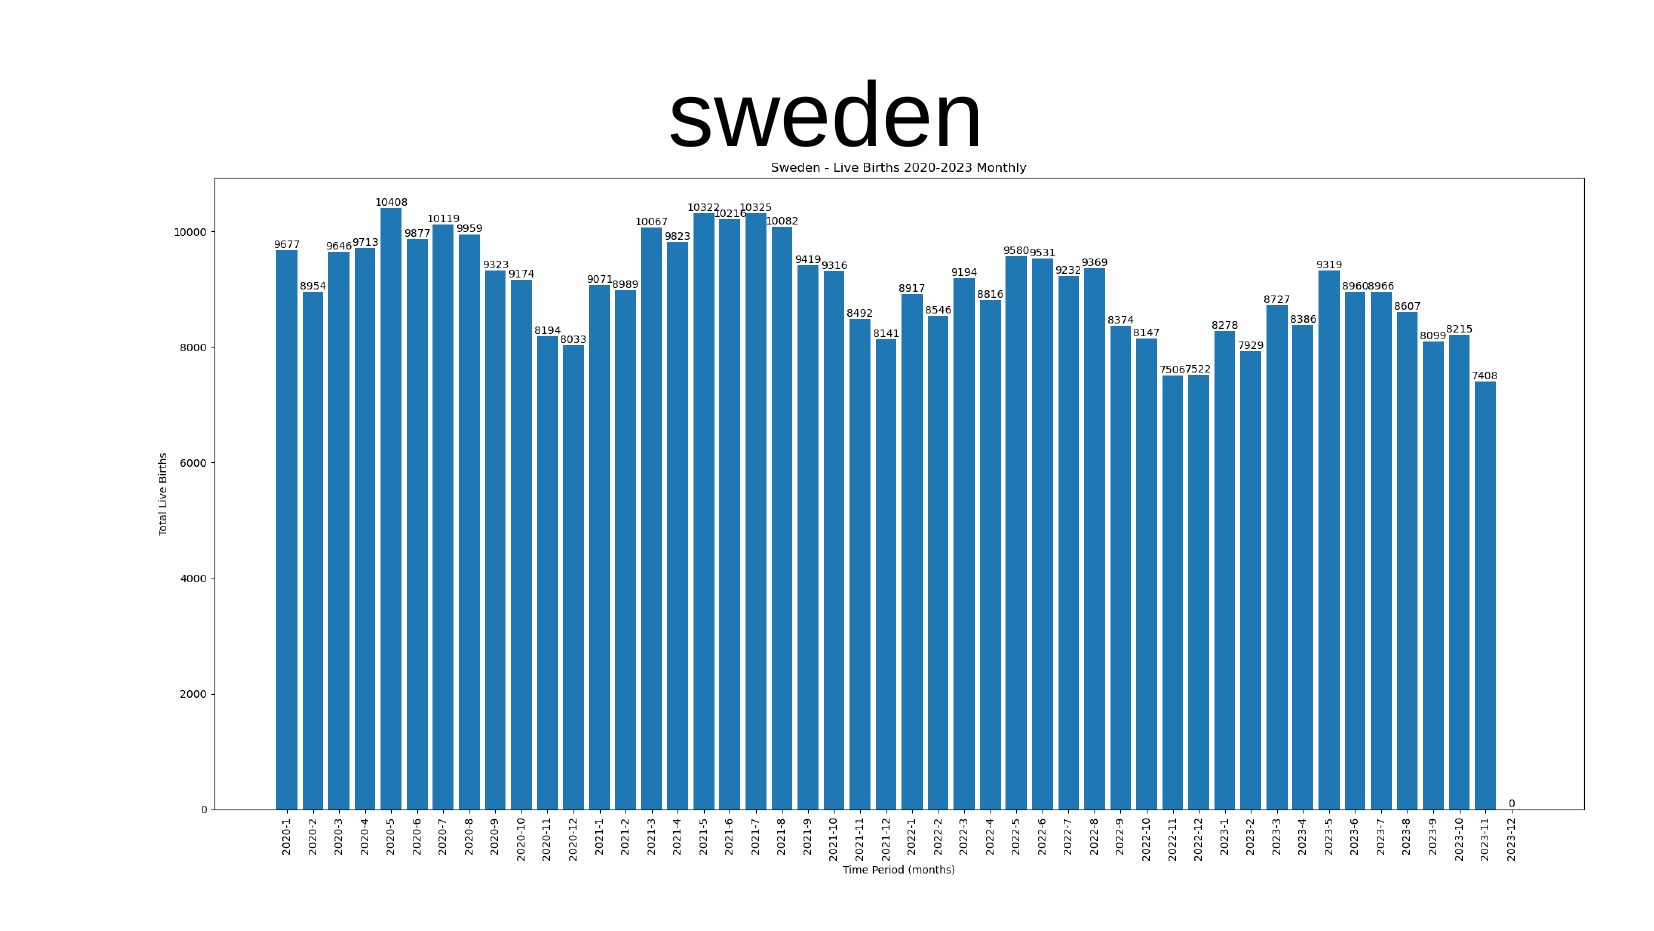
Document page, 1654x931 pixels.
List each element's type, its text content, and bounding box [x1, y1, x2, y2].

picture [147, 151, 1595, 886]
title sweden [82, 37, 1571, 193]
